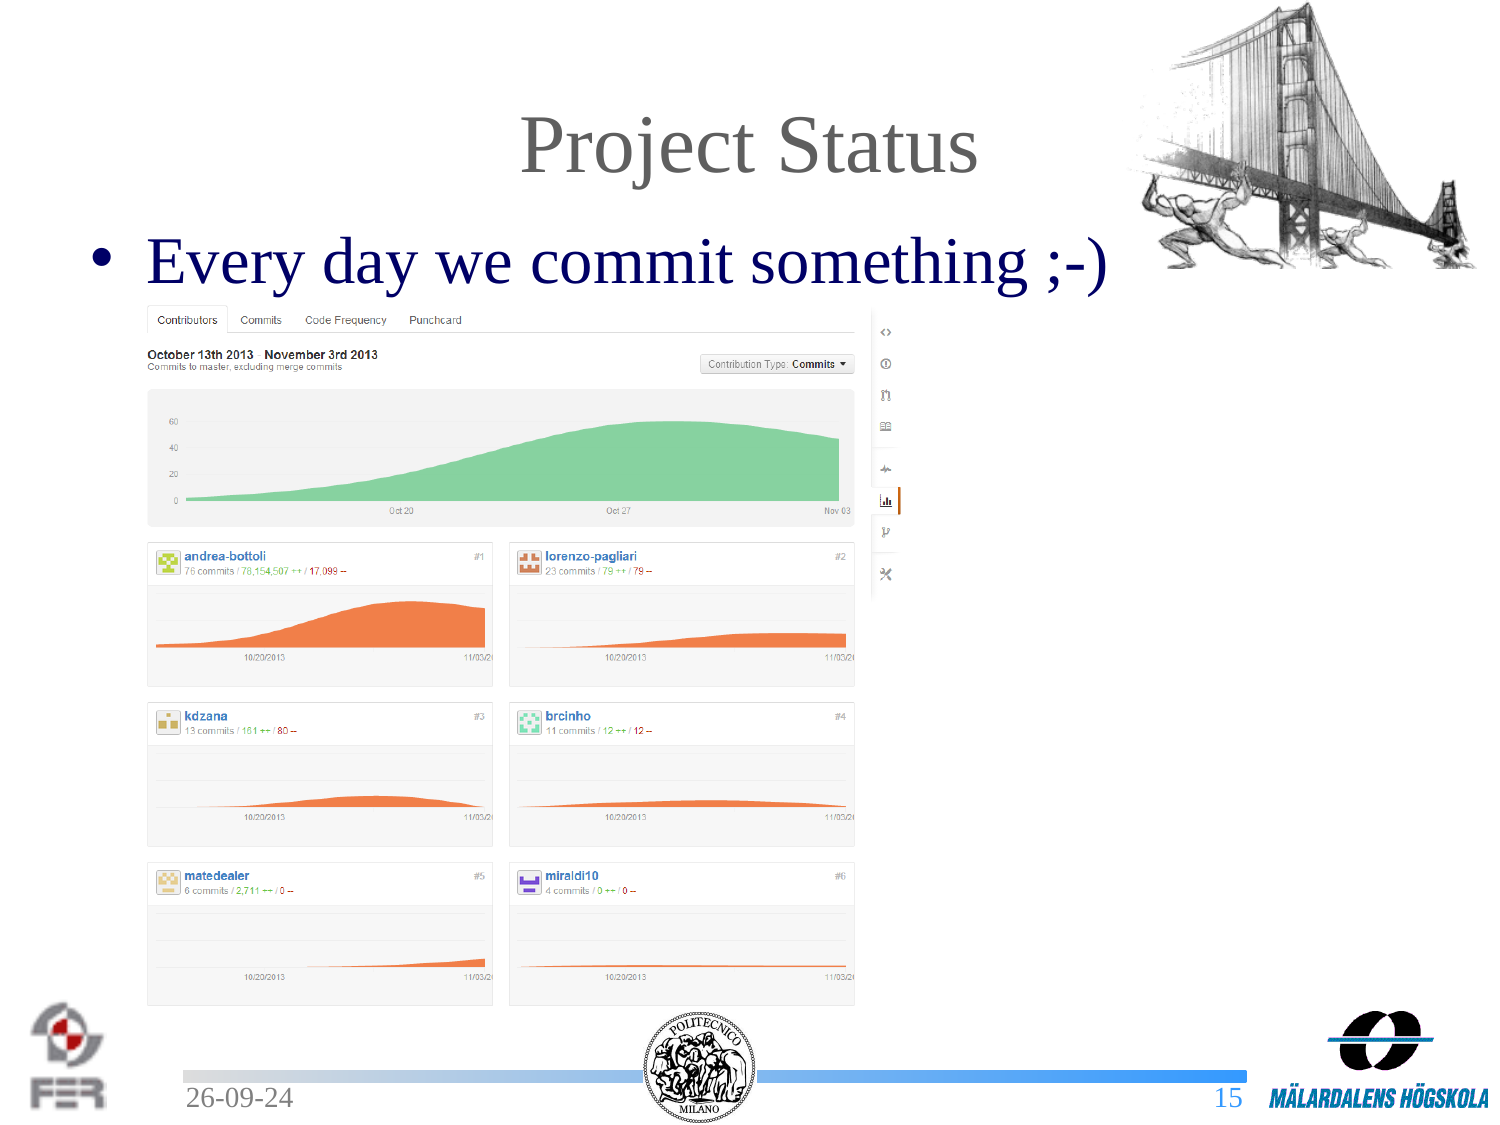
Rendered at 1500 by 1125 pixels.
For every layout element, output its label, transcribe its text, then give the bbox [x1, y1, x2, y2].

picture [138, 302, 904, 1123]
picture [1454, 1091, 1459, 1108]
text_box <numero> [1186, 1070, 1258, 1114]
picture [29, 987, 107, 1125]
title Project Status [75, 45, 1122, 209]
picture [1122, 0, 1477, 269]
text_box 13-11-06 [171, 1070, 396, 1114]
picture [1269, 1011, 1488, 1108]
list Every day we commit something ;-) [75, 209, 1426, 952]
picture [1368, 1093, 1374, 1104]
picture [1435, 1096, 1441, 1104]
